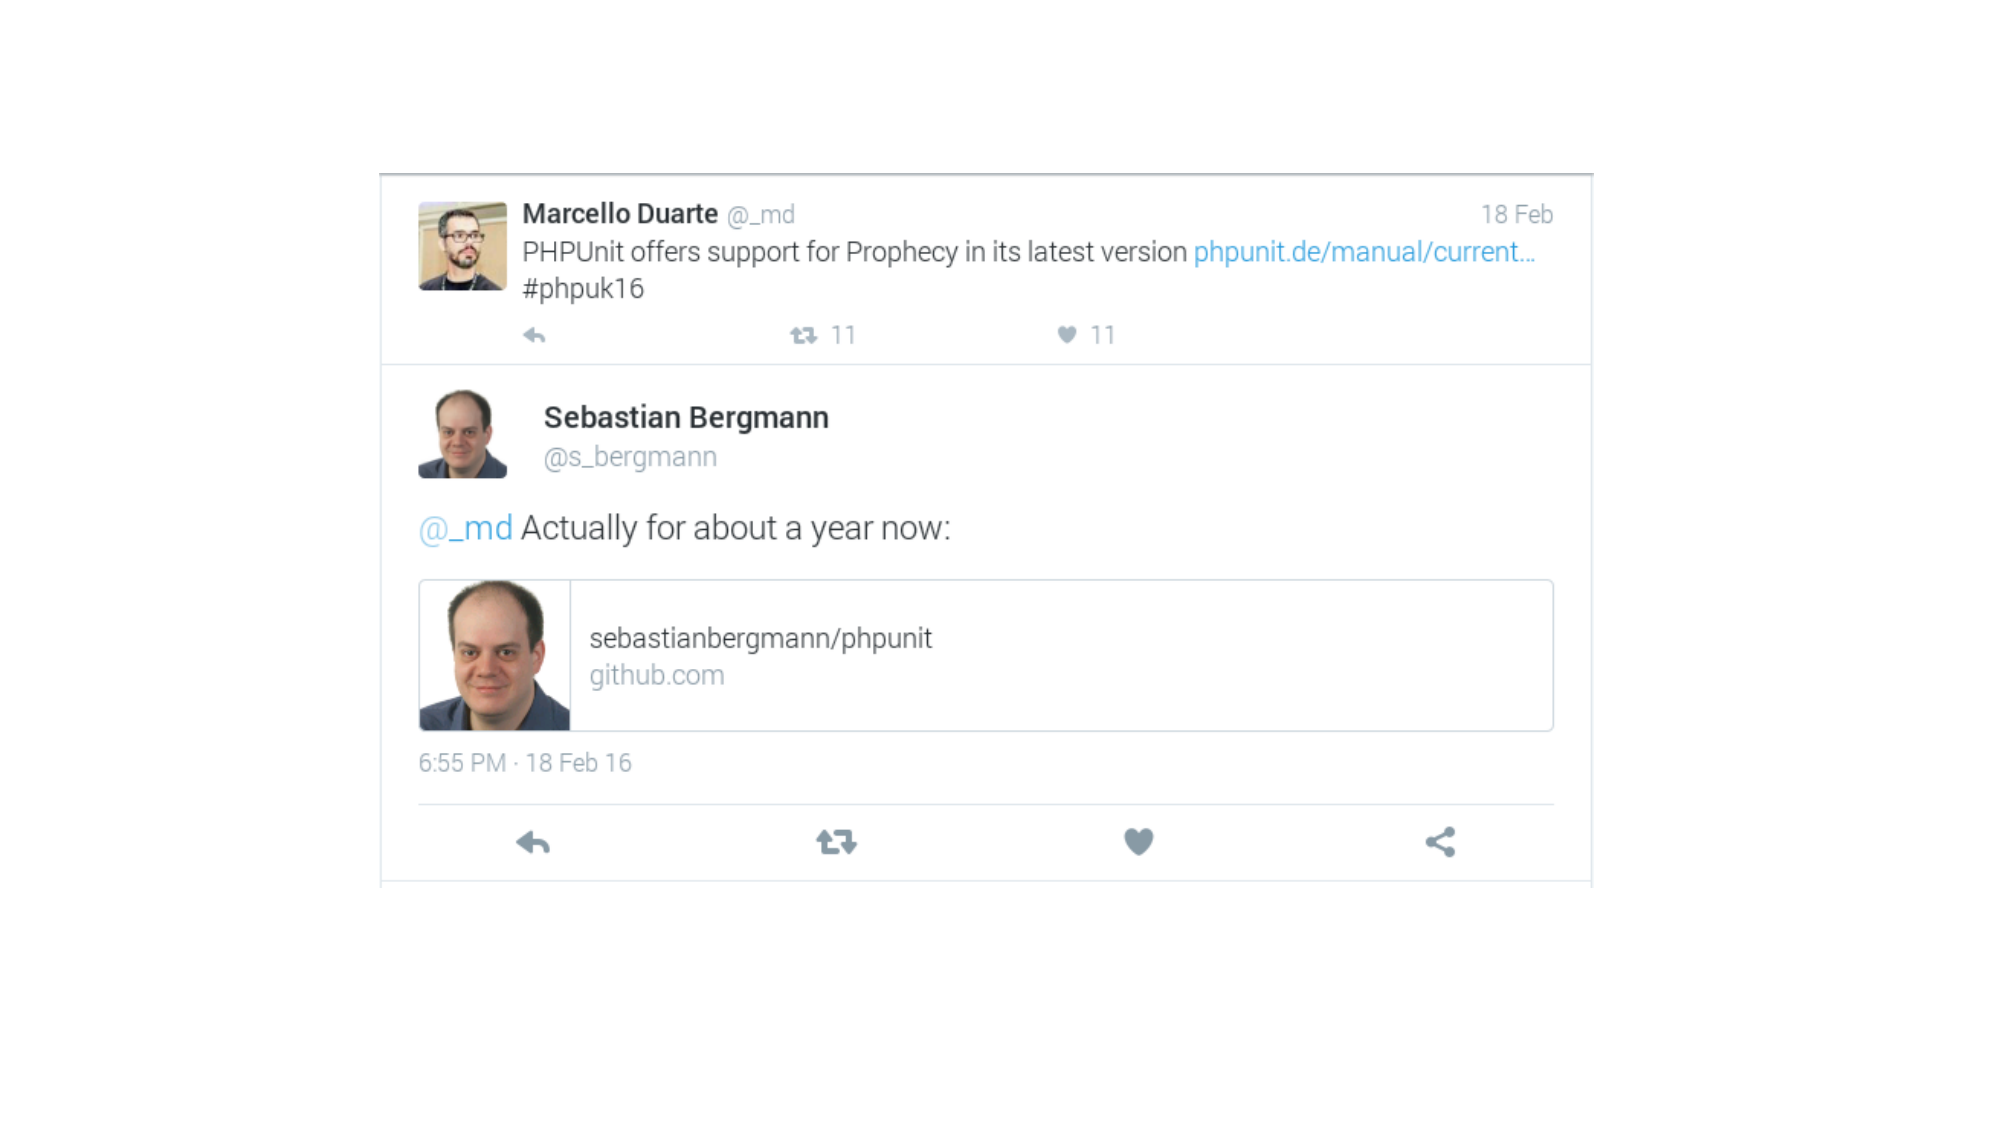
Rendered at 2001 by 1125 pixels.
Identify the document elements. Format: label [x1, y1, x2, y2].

picture [379, 173, 1594, 888]
